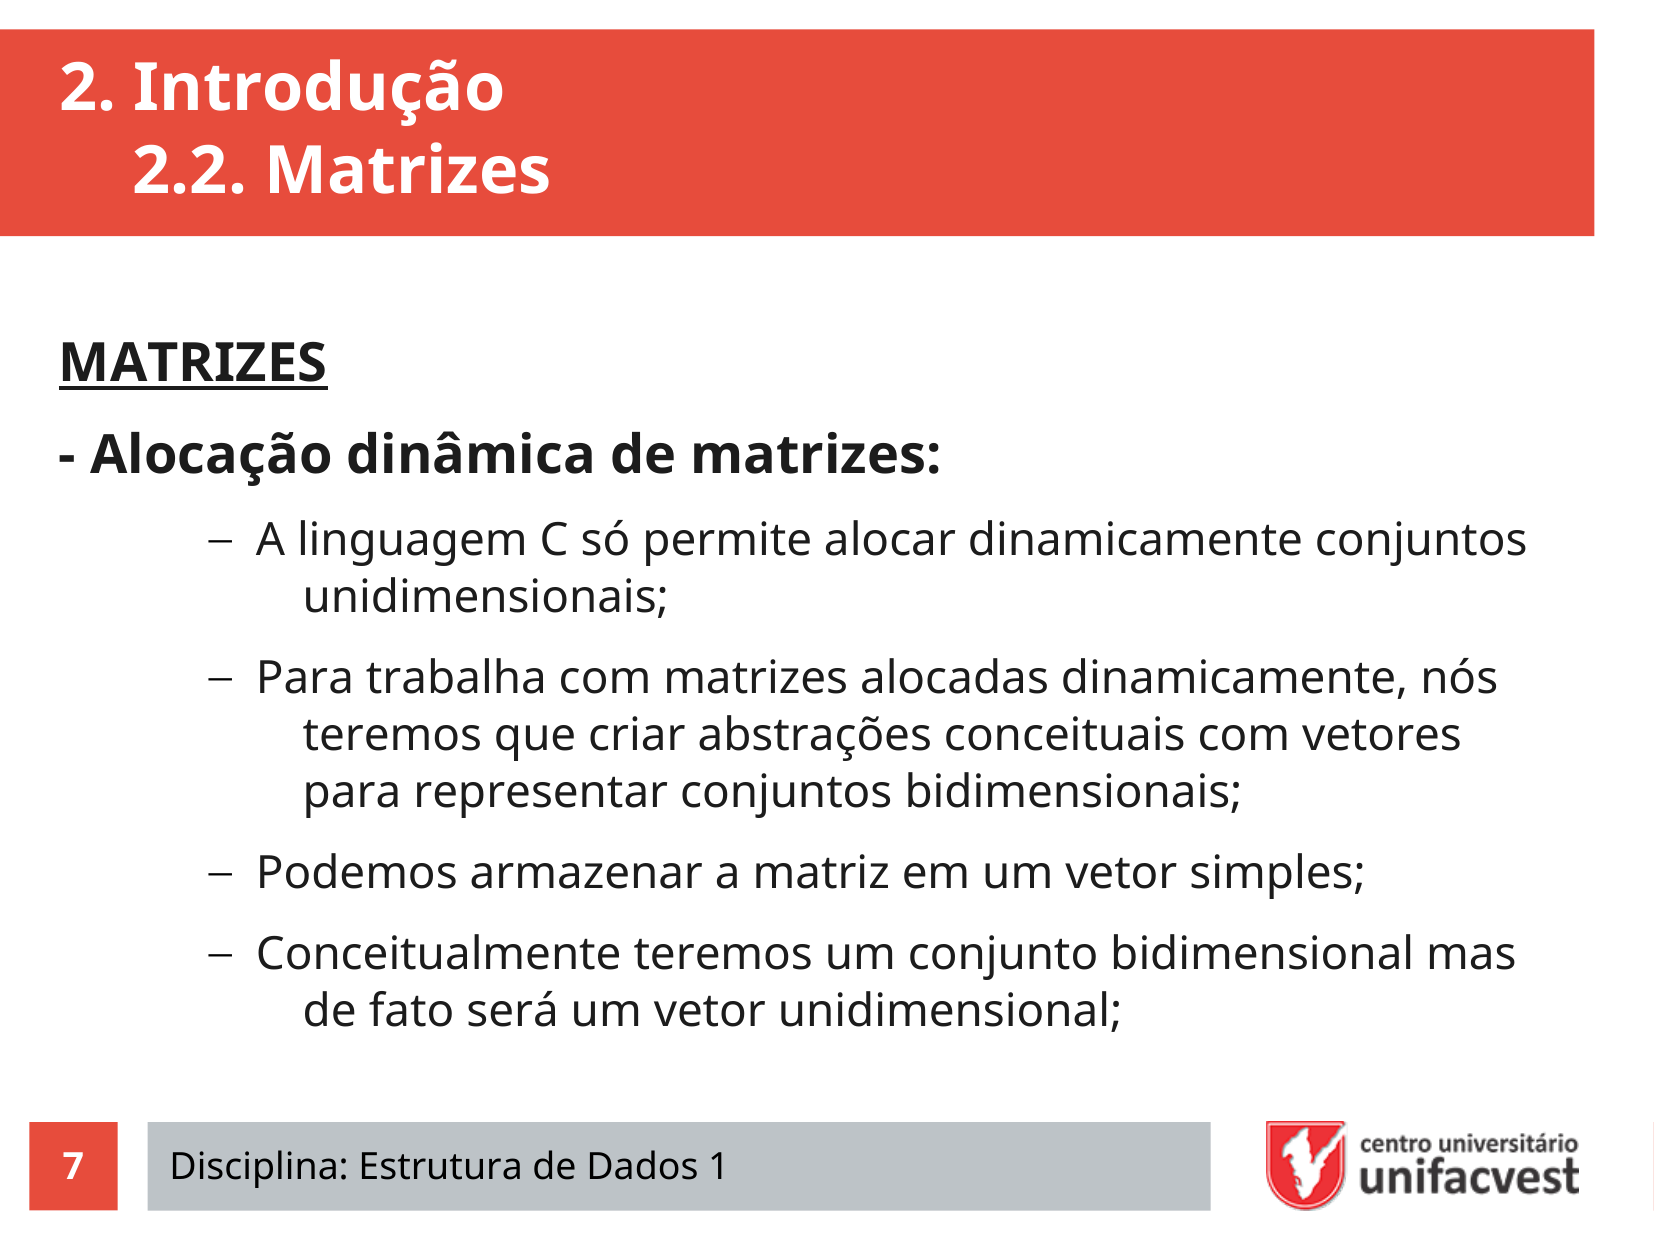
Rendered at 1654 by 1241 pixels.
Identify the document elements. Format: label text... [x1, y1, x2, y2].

picture [1266, 1121, 1579, 1211]
title 2. Introdução 2.2. Matrizes [59, 59, 1595, 207]
list MATRIZES - Alocação dinâmica de matrizes: A linguagem C só permite alocar dinamicamente conjuntos unidimensionais; Para trabalha com matrizes alocadas dinamicamente, nós teremos que criar abstrações conceituais com vetores para representar conjuntos bidimensionais; Podemos armazenar a matriz em um vetor simples; Conceitualmente teremos um conjunto bidimensional mas de fato será um vetor unidimensional; [59, 324, 1566, 1093]
text_box Disciplina: Estrutura de Dados 1 [154, 1132, 1205, 1196]
text_box [1238, 1120, 1654, 1212]
